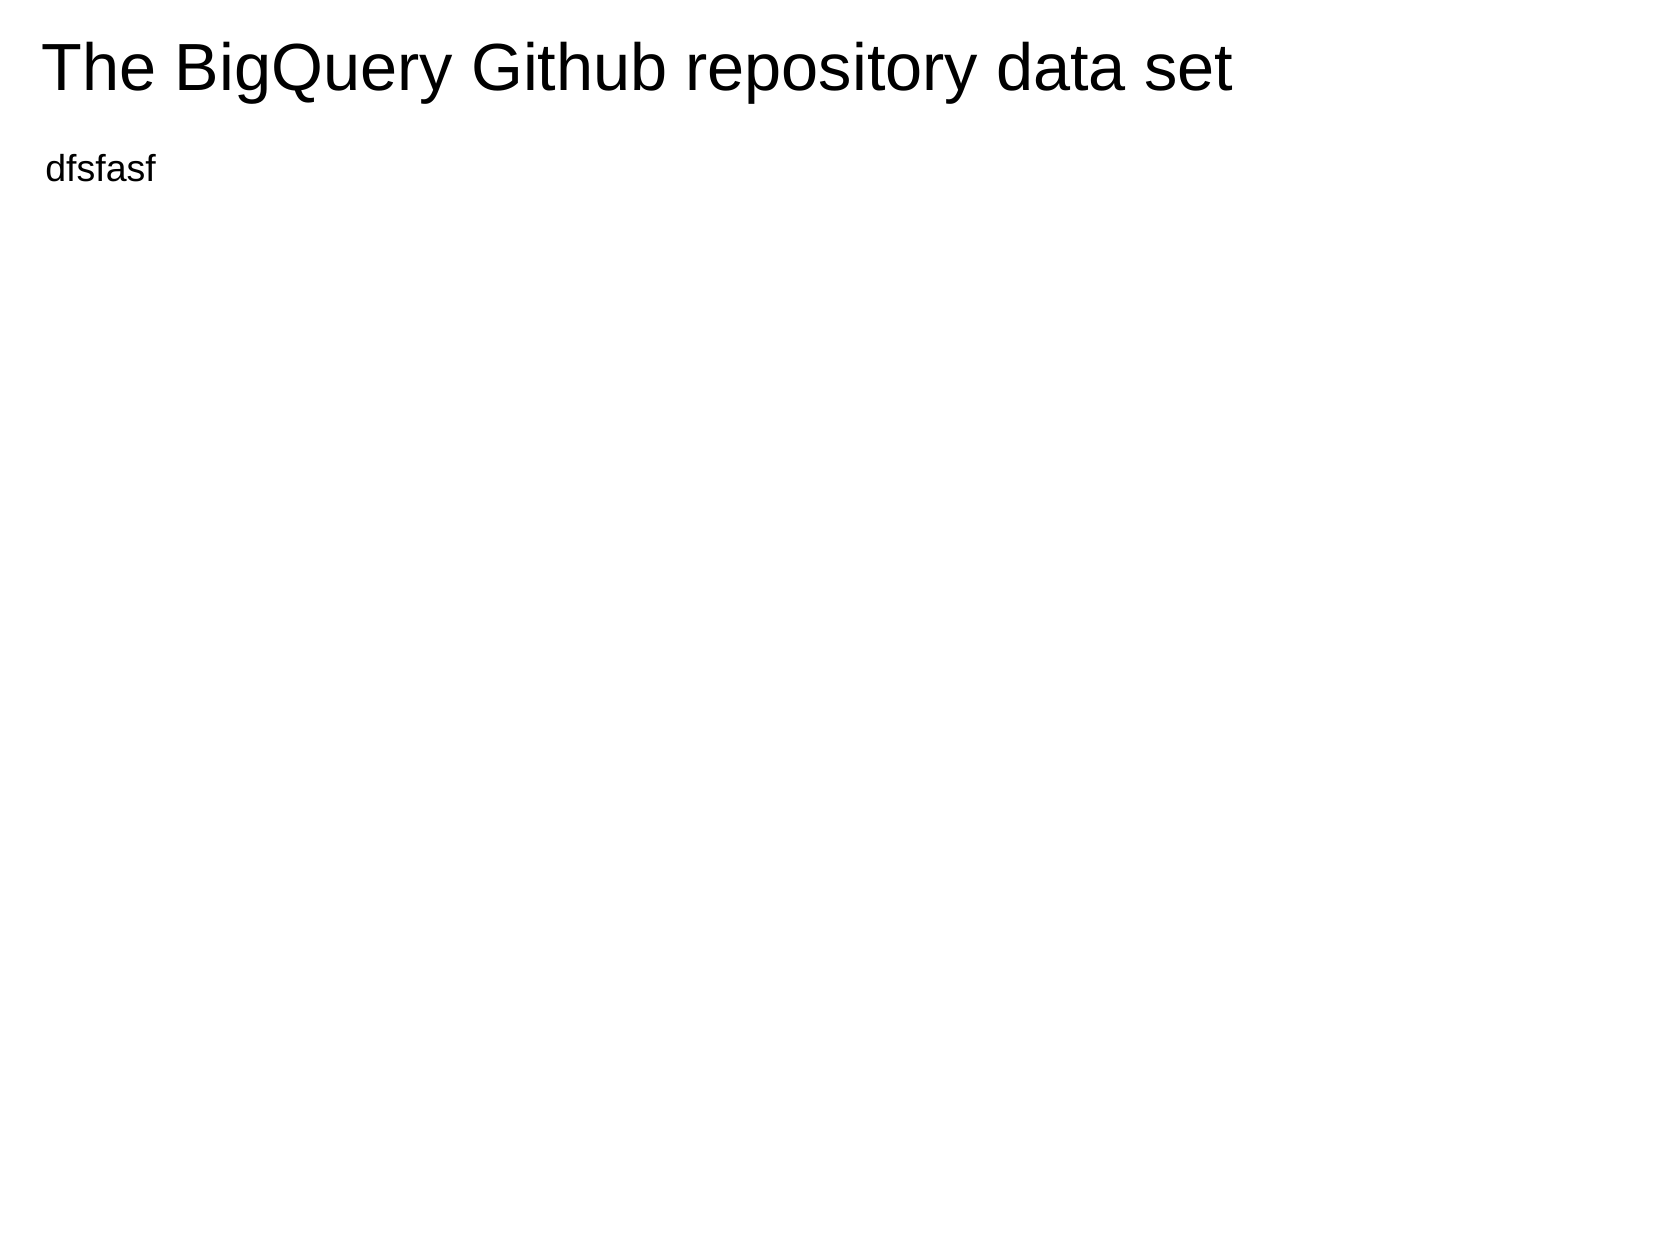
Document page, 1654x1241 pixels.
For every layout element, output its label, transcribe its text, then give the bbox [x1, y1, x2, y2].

title The BigQuery Github repository data set [41, 30, 1530, 105]
text_box dfsfasf [30, 140, 1636, 244]
